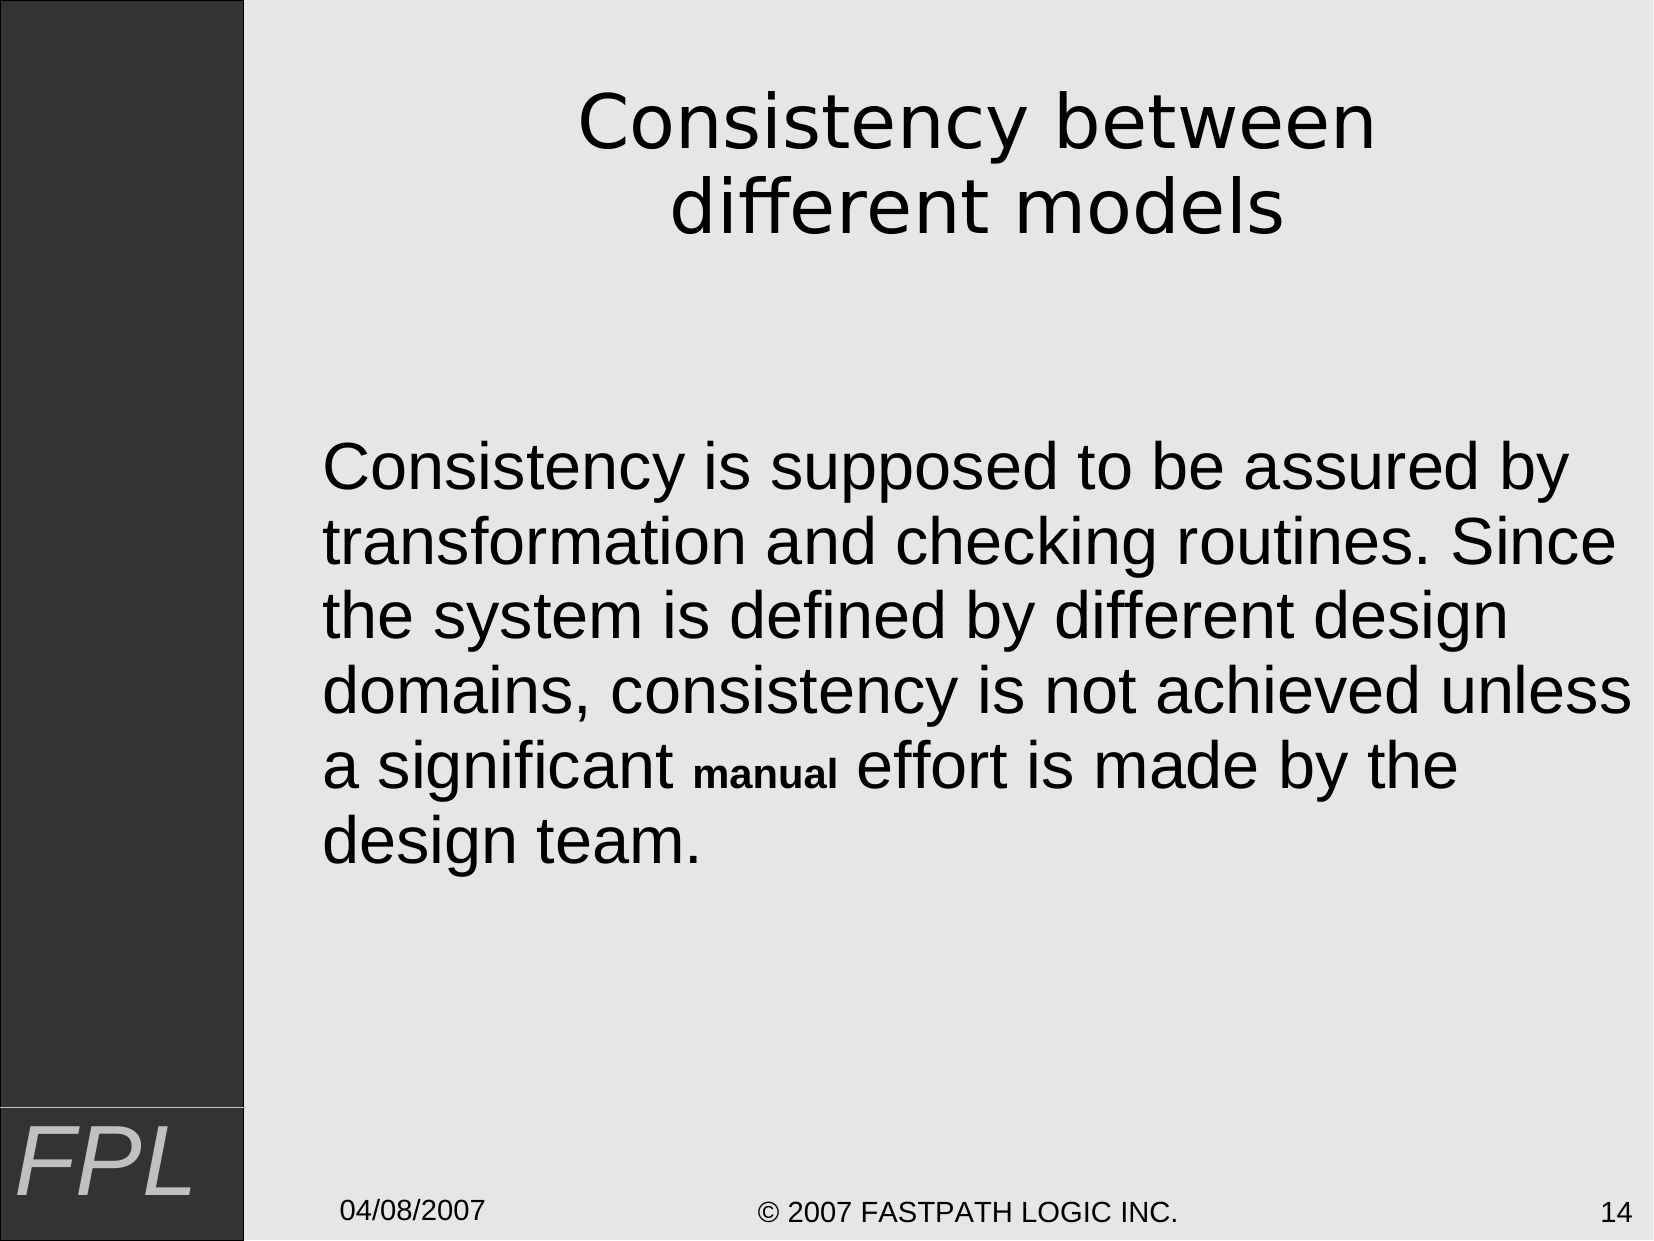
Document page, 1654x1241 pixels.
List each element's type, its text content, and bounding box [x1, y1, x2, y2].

title Consistency between different models [427, 57, 1530, 272]
subtitle Consistency is supposed to be assured by transformation and checking routines. Since the system is defined by different design domains, consistency is not achieved unless a significant manual effort is made by the design team. [322, 272, 1635, 1179]
